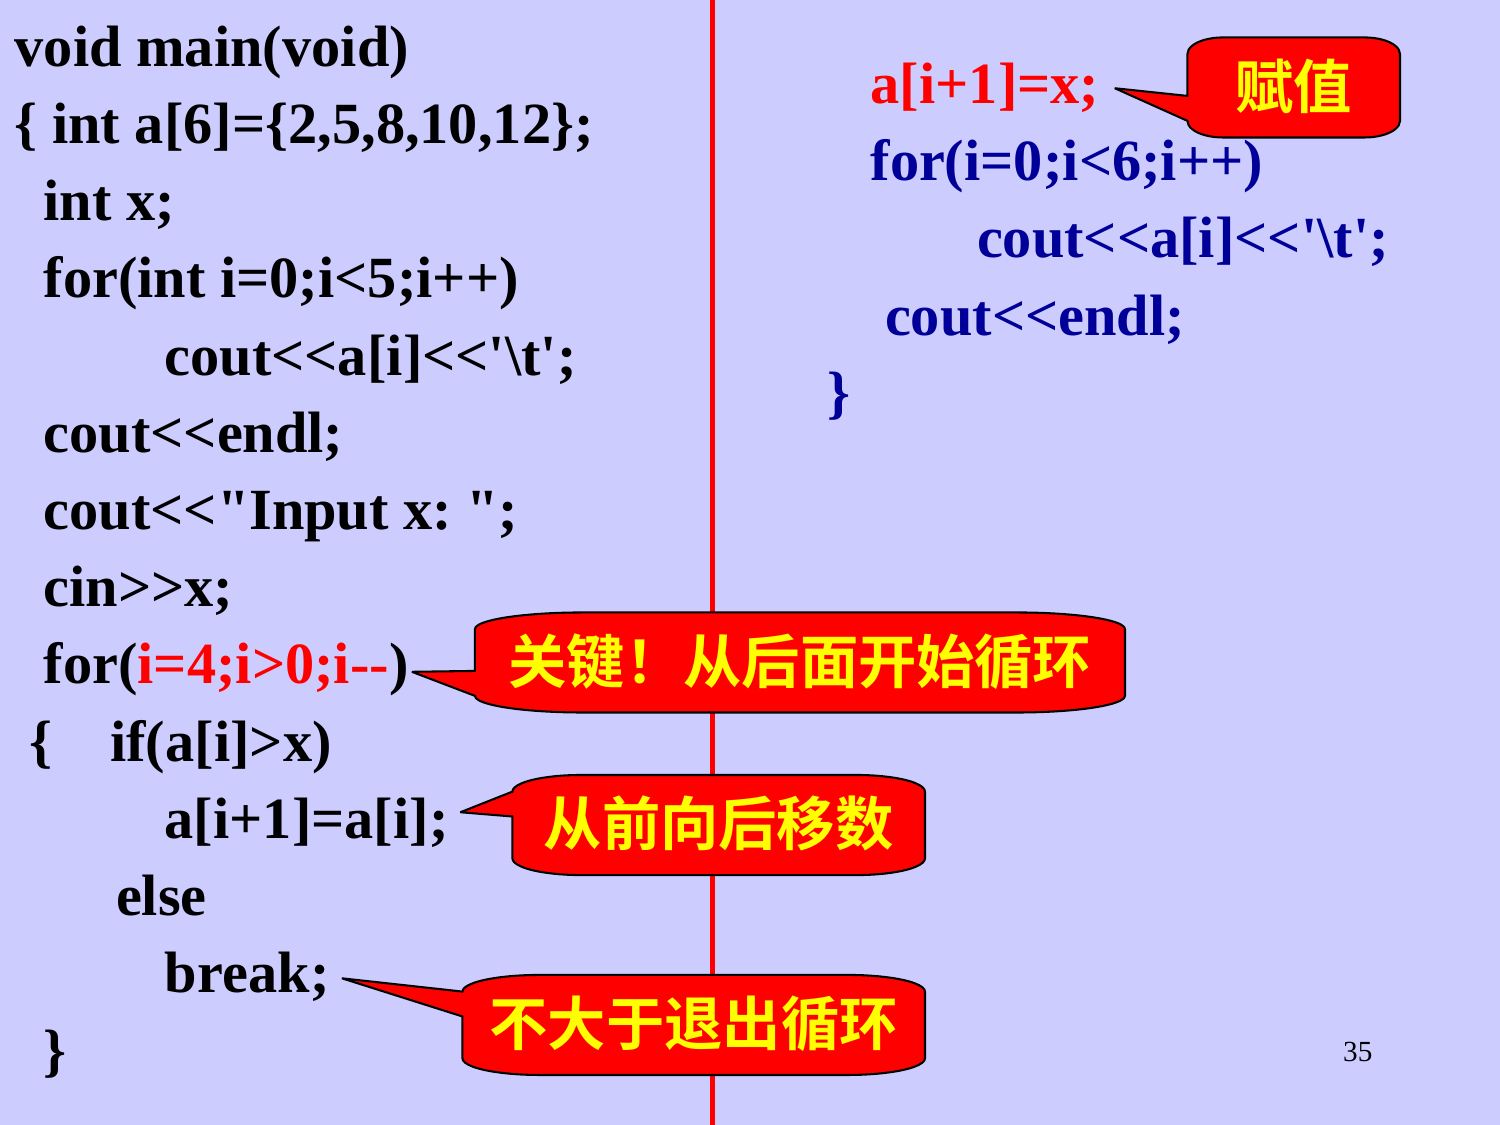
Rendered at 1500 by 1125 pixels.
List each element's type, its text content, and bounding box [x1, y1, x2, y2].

text_box <编号> [1074, 1025, 1388, 1101]
text_box 从前向后移数 [460, 774, 925, 876]
text_box 不大于退出循环 [341, 974, 925, 1075]
text_box a[i+1]=x; for(i=0;i<6;i++) cout<<a[i]<<'\t'; cout<<endl; } [812, 37, 1463, 432]
text_box void main(void) { int a[6]={2,5,8,10,12}; int x; for(int i=0;i<5;i++) cout<<a[i]<<'\t'; cout<<endl; cout<<"Input x: "; cin>>x; for(i=4;i>0;i--) { if(a[i]>x) a[i+1]=a[i]; else break; } [0, 0, 663, 1090]
text_box 赋值 [1114, 37, 1401, 138]
text_box 关键！从后面开始循环 [411, 612, 1126, 713]
